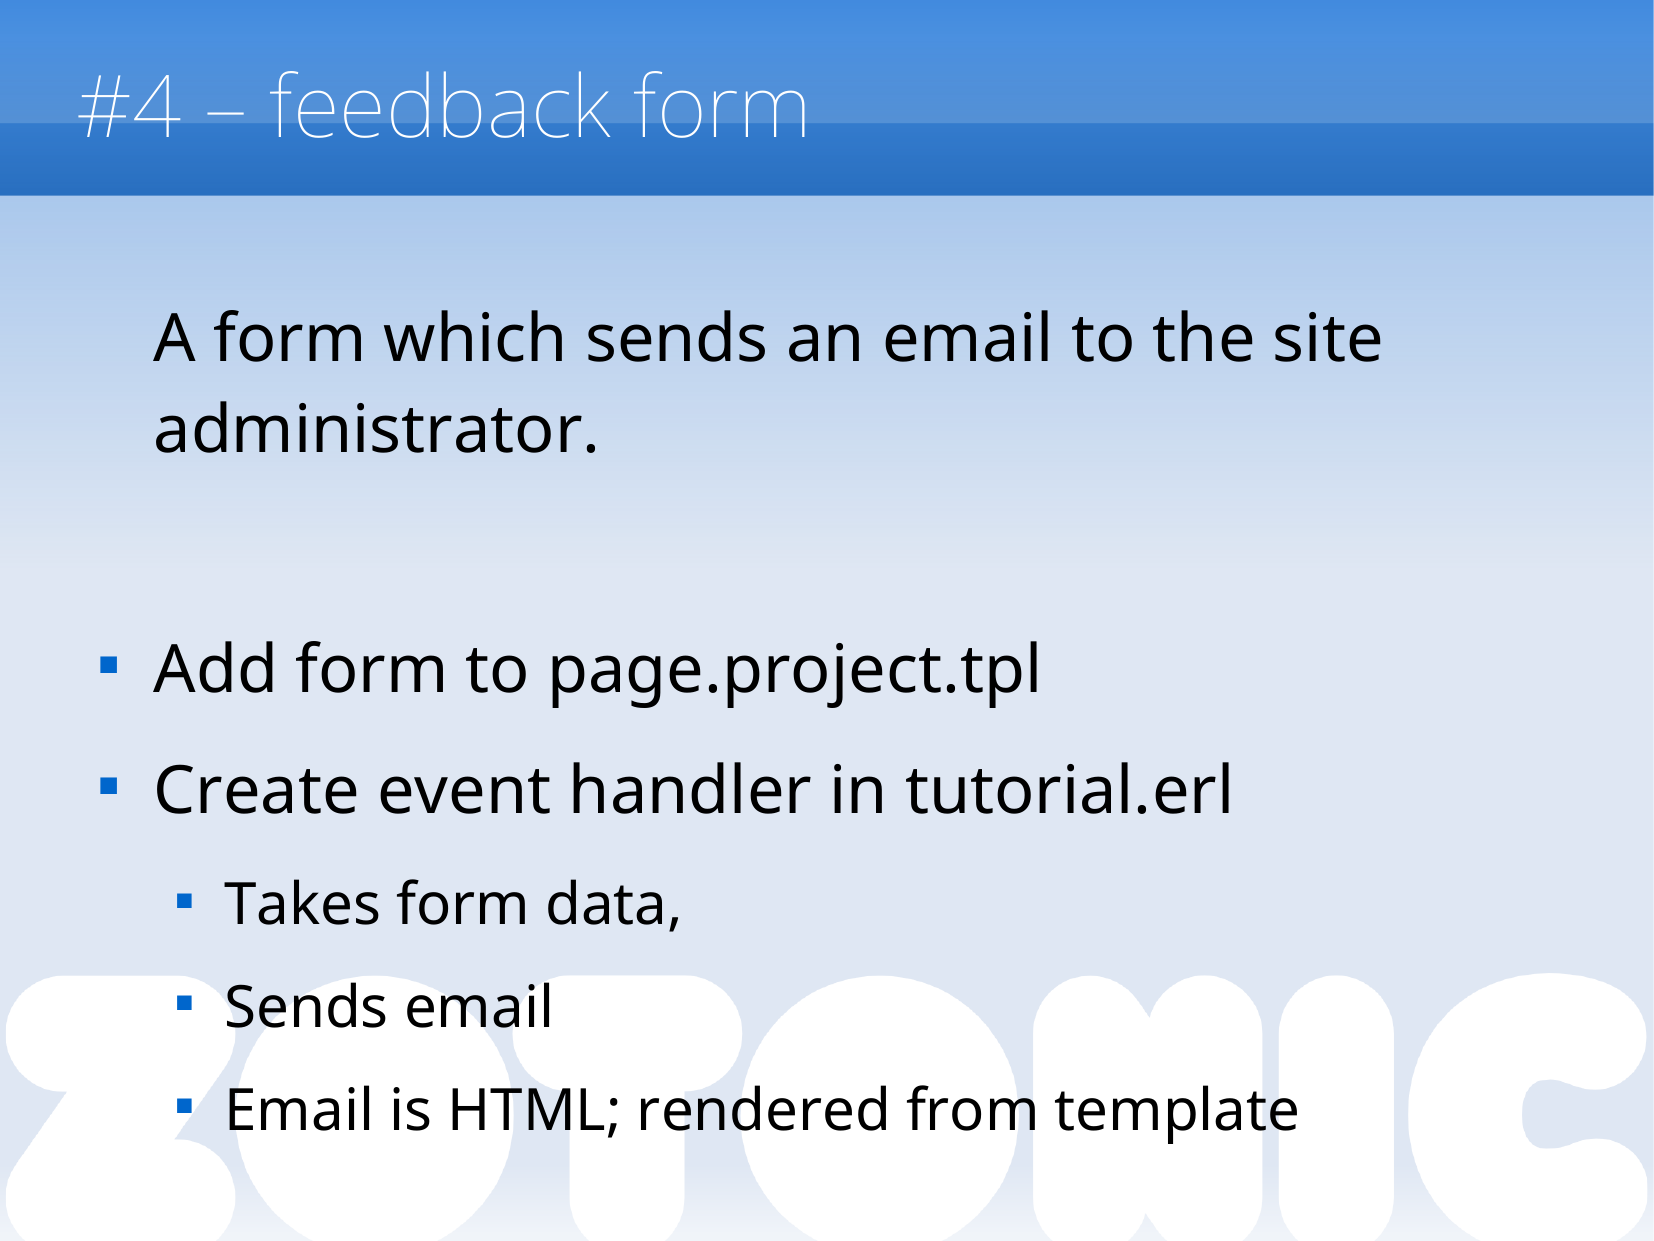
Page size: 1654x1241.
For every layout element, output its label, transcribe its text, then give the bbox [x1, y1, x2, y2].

picture [0, 0, 1654, 1241]
list A form which sends an email to the site administrator. Add form to page.project.tpl Create event handler in tutorial.erl Takes form data, Sends email Email is HTML; rendered from template [82, 290, 1571, 1109]
title #4 – feedback form [76, 0, 1565, 208]
